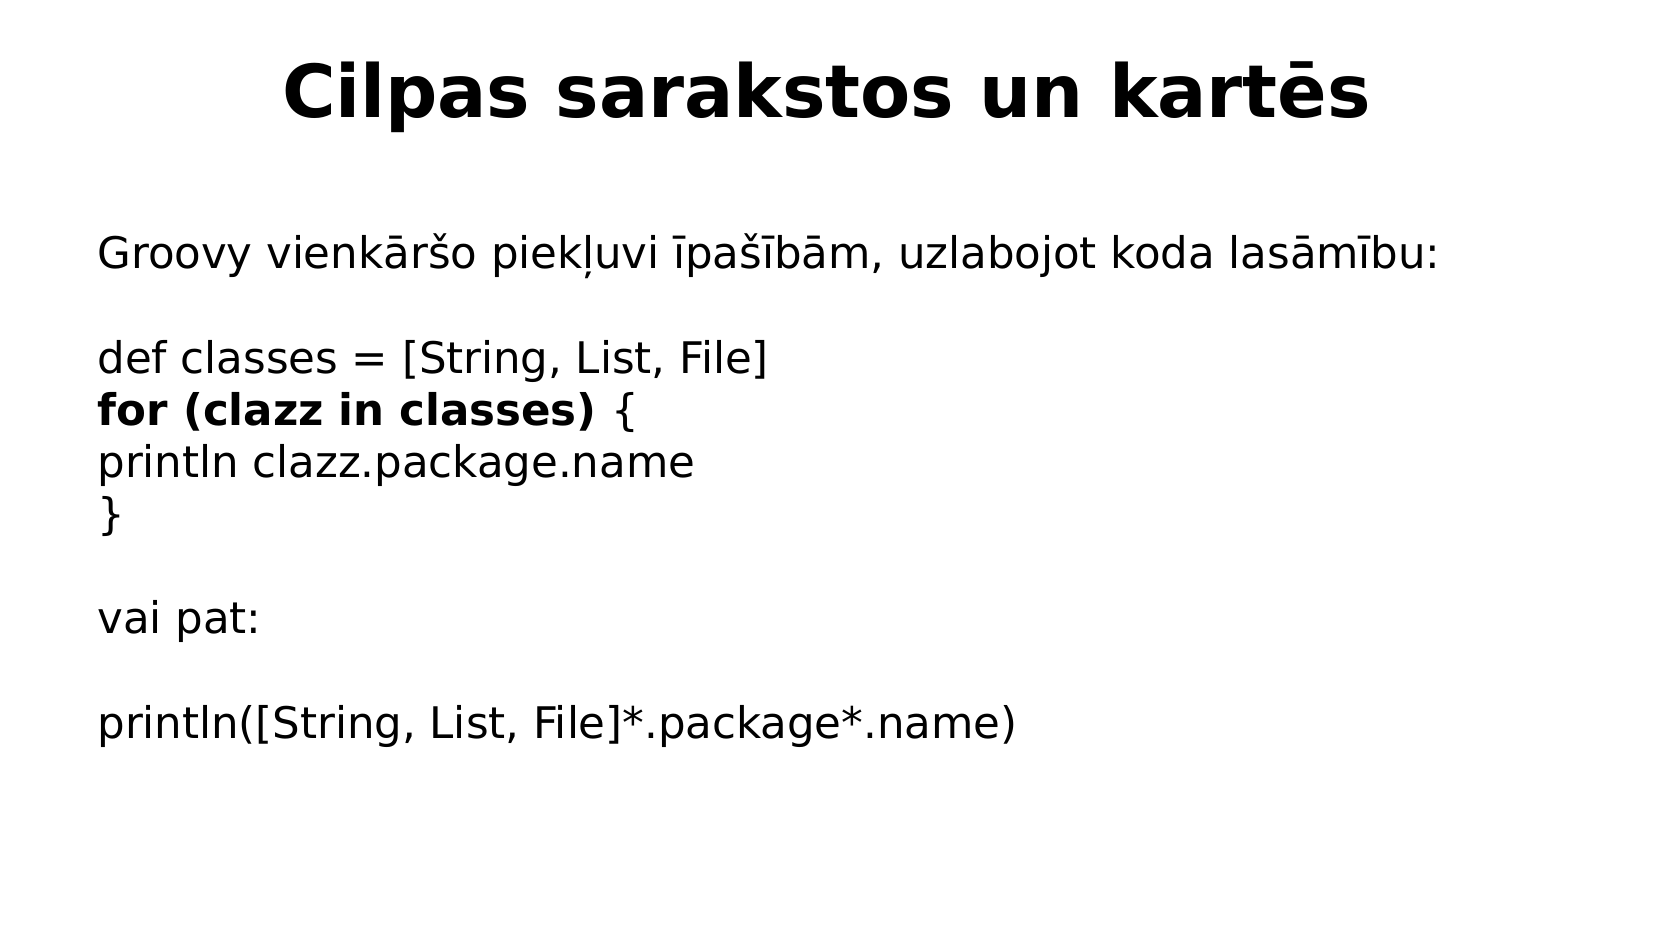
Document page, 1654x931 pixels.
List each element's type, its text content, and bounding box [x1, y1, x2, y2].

list Groovy vienkāršo piekļuvi īpašībām, uzlabojot koda lasāmību: def classes = [String, List, File] for (clazz in classes) { println clazz.package.name } vai pat: println([String, List, File]*.package*.name) [82, 217, 1571, 758]
title Cilpas sarakstos un kartēs [82, 37, 1571, 147]
